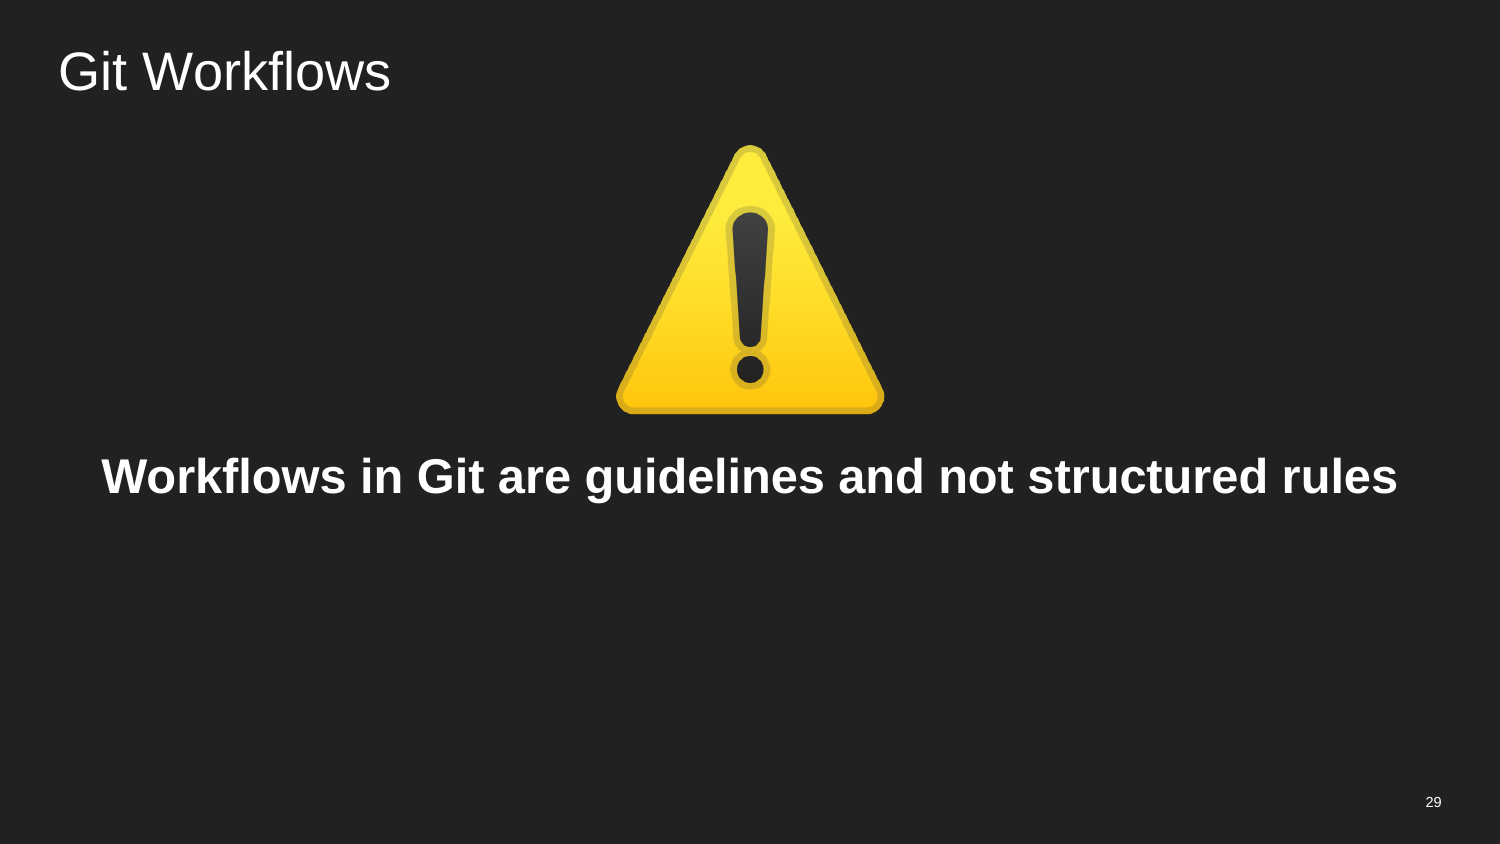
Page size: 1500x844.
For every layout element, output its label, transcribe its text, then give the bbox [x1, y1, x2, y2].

list Workflows in Git are guidelines and not structured rules [58, 436, 1442, 508]
slide_number 1 [1392, 793, 1442, 815]
title Git Workflows [58, 36, 1442, 130]
picture [607, 136, 893, 423]
